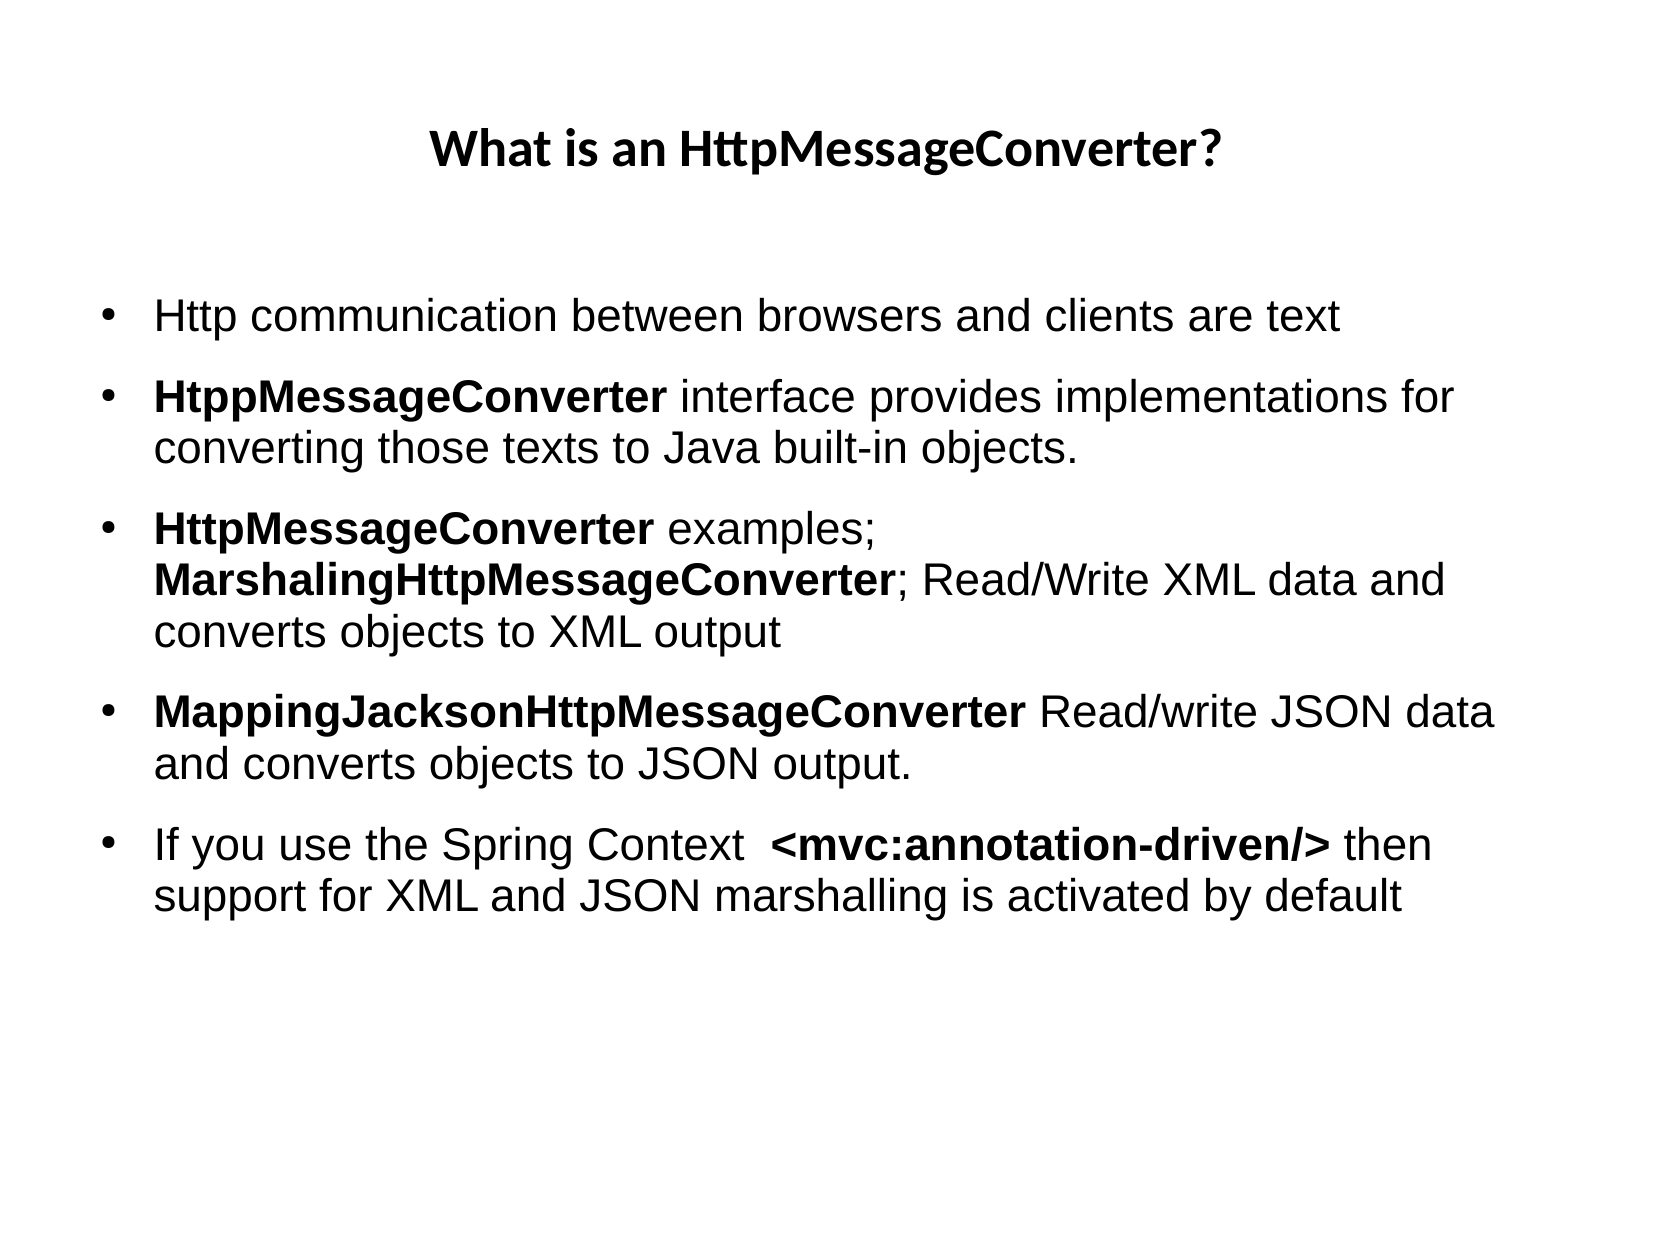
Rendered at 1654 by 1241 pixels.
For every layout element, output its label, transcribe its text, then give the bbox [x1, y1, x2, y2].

list Http communication between browsers and clients are text HtppMessageConverter interface provides implementations for converting those texts to Java built-in objects. HttpMessageConverter examples; MarshalingHttpMessageConverter; Read/Write XML data and converts objects to XML output MappingJacksonHttpMessageConverter Read/write JSON data and converts objects to JSON output. If you use the Spring Context <mvc:annotation-driven/> then support for XML and JSON marshalling is activated by default [82, 290, 1571, 1153]
title What is an HttpMessageConverter? [82, 49, 1571, 257]
